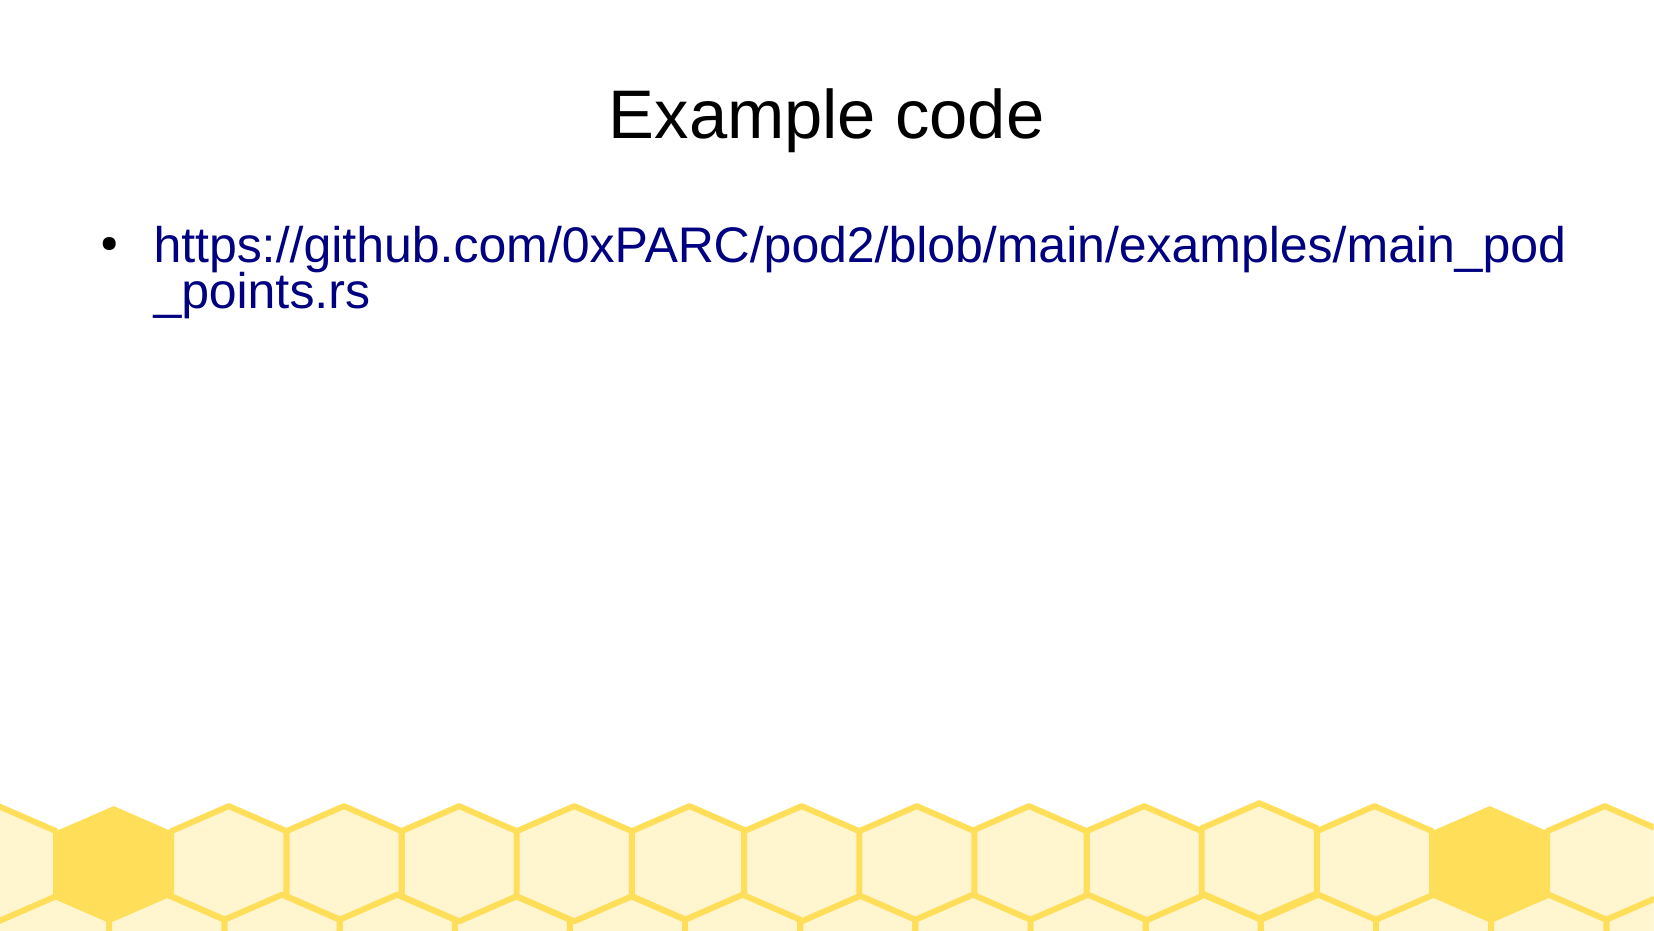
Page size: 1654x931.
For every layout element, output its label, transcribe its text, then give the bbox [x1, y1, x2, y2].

list https://github.com/0xPARC/pod2/blob/main/examples/main_pod_points.rs [82, 217, 1571, 758]
title Example code [82, 37, 1571, 193]
